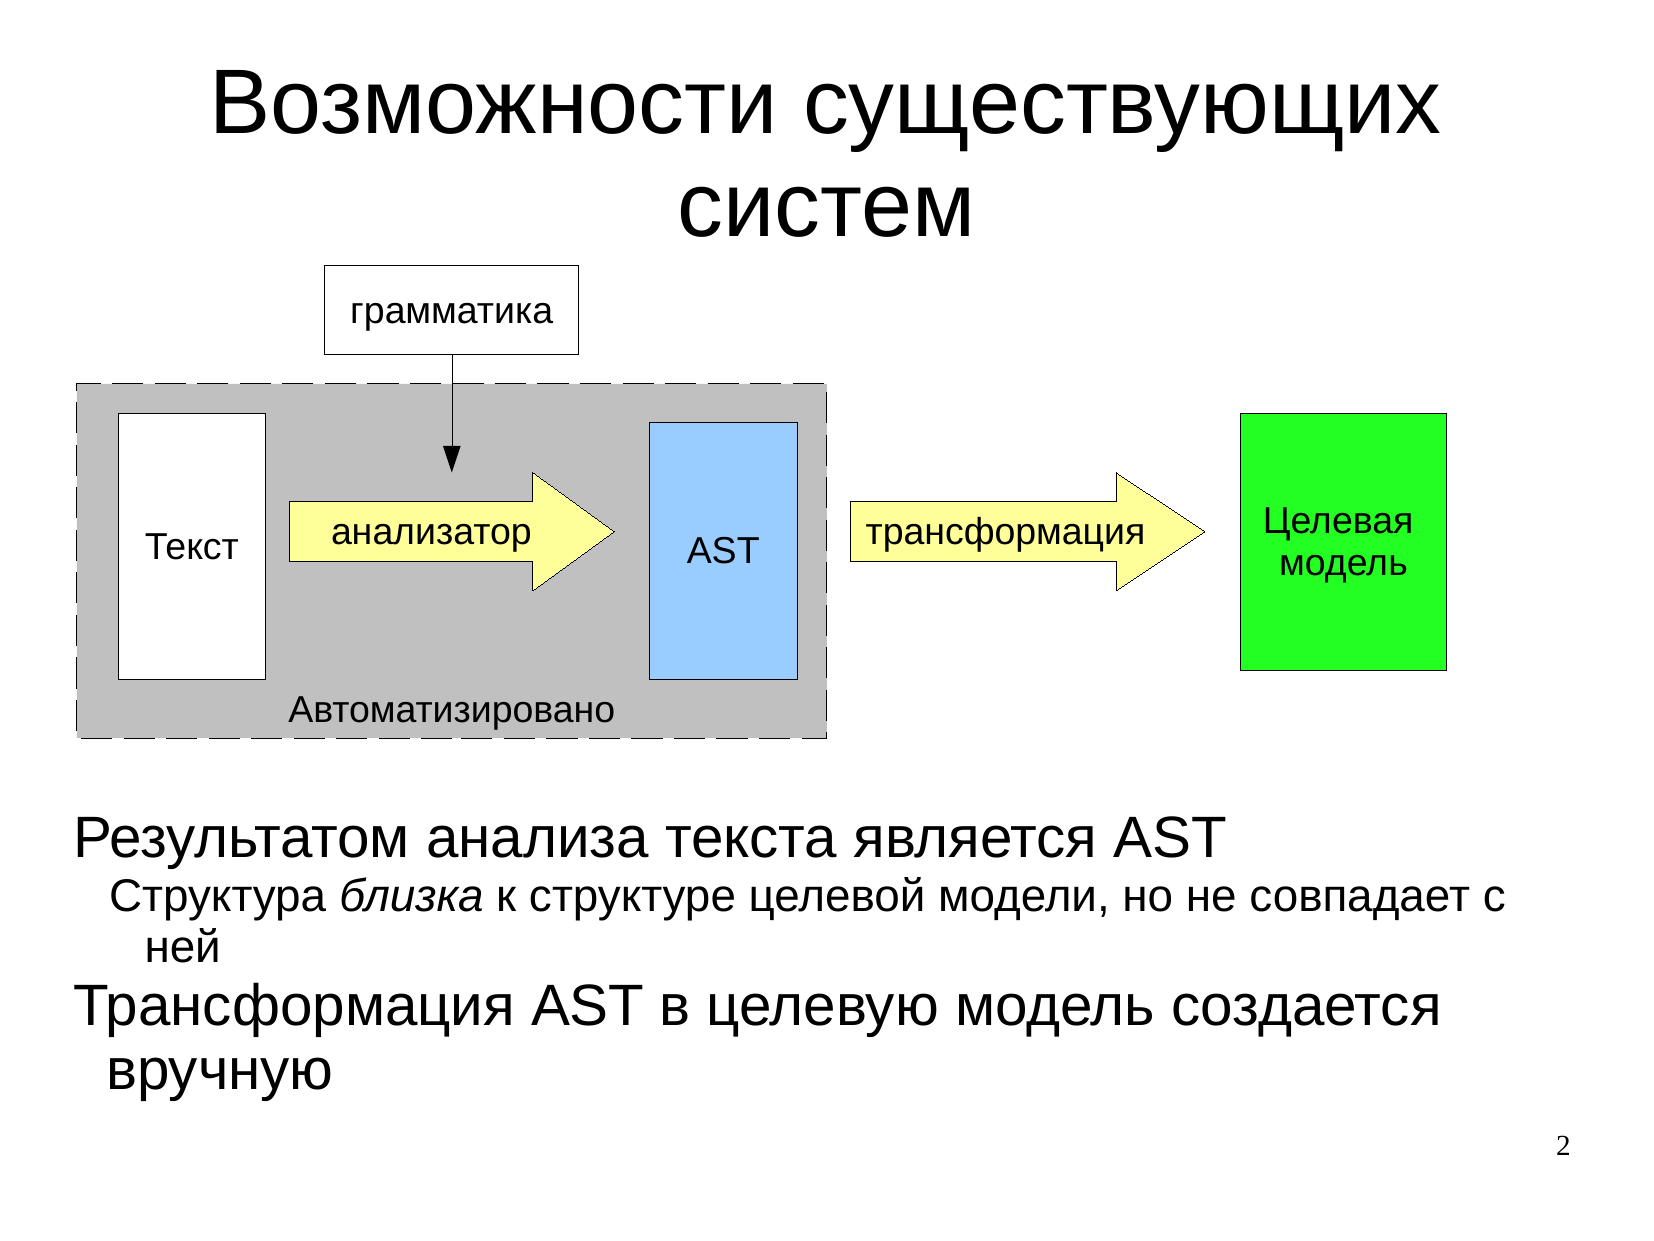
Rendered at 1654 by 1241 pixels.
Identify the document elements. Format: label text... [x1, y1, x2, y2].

text_box Автоматизировано [76, 383, 827, 739]
text_box анализатор [289, 472, 615, 591]
text_box Целевая модель [1240, 413, 1447, 671]
text_box AST [649, 422, 798, 680]
text_box Результатом анализа текста является AST Структура близка к структуре целевой модели, но не совпадает с ней Трансформация AST в целевую модель создается вручную [59, 797, 1595, 1182]
text_box грамматика [324, 265, 579, 355]
title Возможности существующих систем [82, 49, 1571, 257]
text_box трансформация [850, 472, 1205, 591]
text_box Текст [118, 413, 266, 680]
